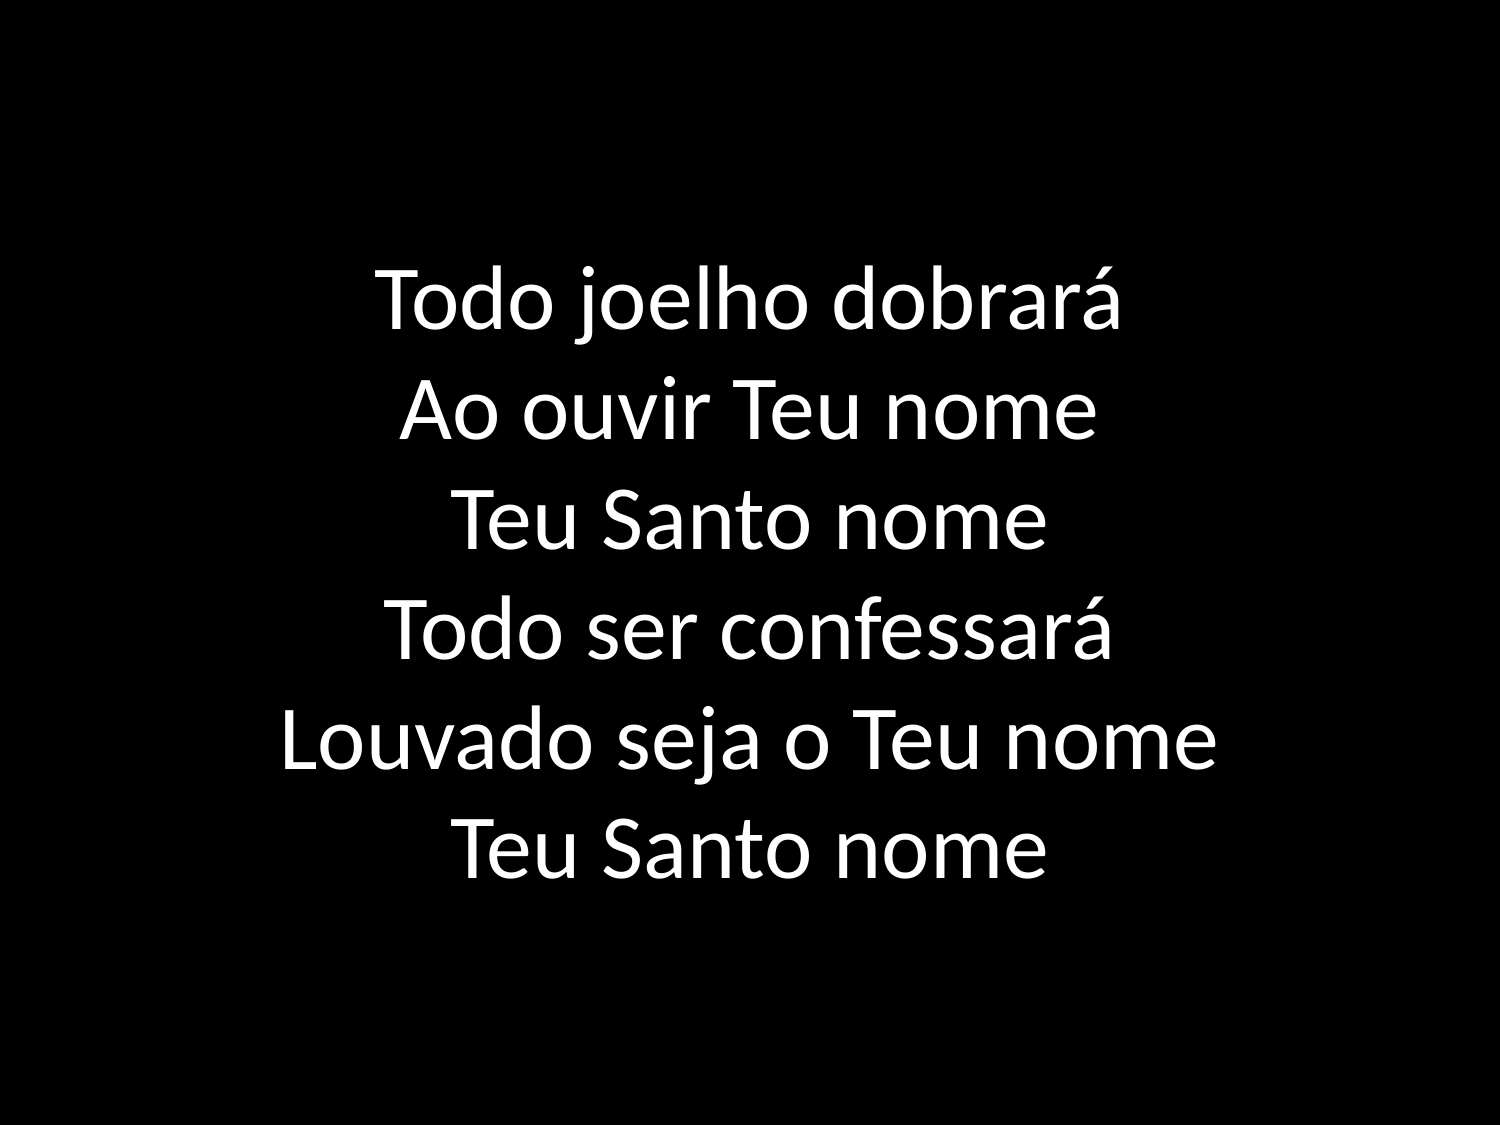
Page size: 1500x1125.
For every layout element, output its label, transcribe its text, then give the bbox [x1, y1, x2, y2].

title Todo joelho dobrará Ao ouvir Teu nome Teu Santo nome Todo ser confessará Louvado seja o Teu nome Teu Santo nome [46, 45, 1454, 1090]
